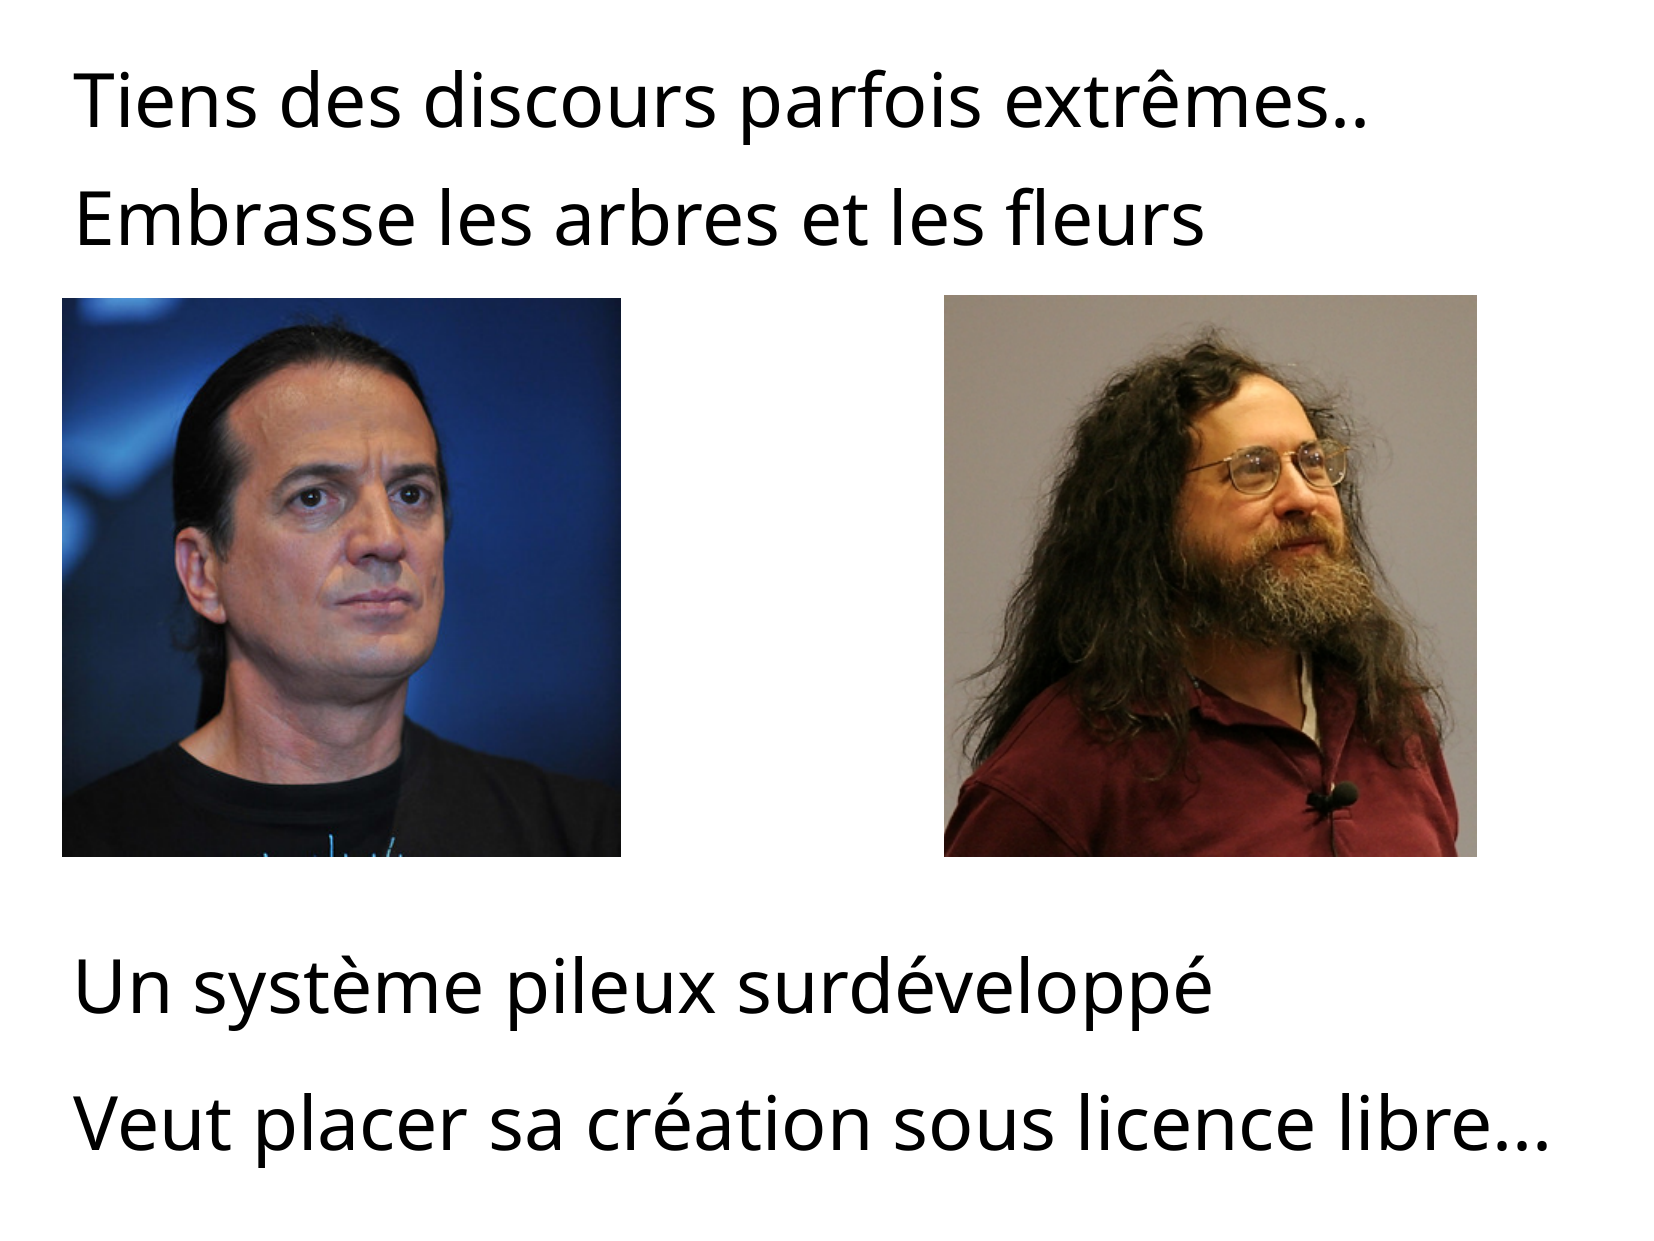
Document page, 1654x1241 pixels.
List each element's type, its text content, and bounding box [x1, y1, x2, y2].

picture [62, 298, 621, 857]
text_box Un système pileux surdéveloppé [57, 925, 1081, 1034]
text_box Veut placer sa création sous licence libre... [59, 1062, 1424, 1171]
text_box Embrasse les arbres et les fleurs [59, 157, 1094, 266]
picture [944, 295, 1477, 857]
text_box Tiens des discours parfois extrêmes.. [59, 39, 1234, 148]
